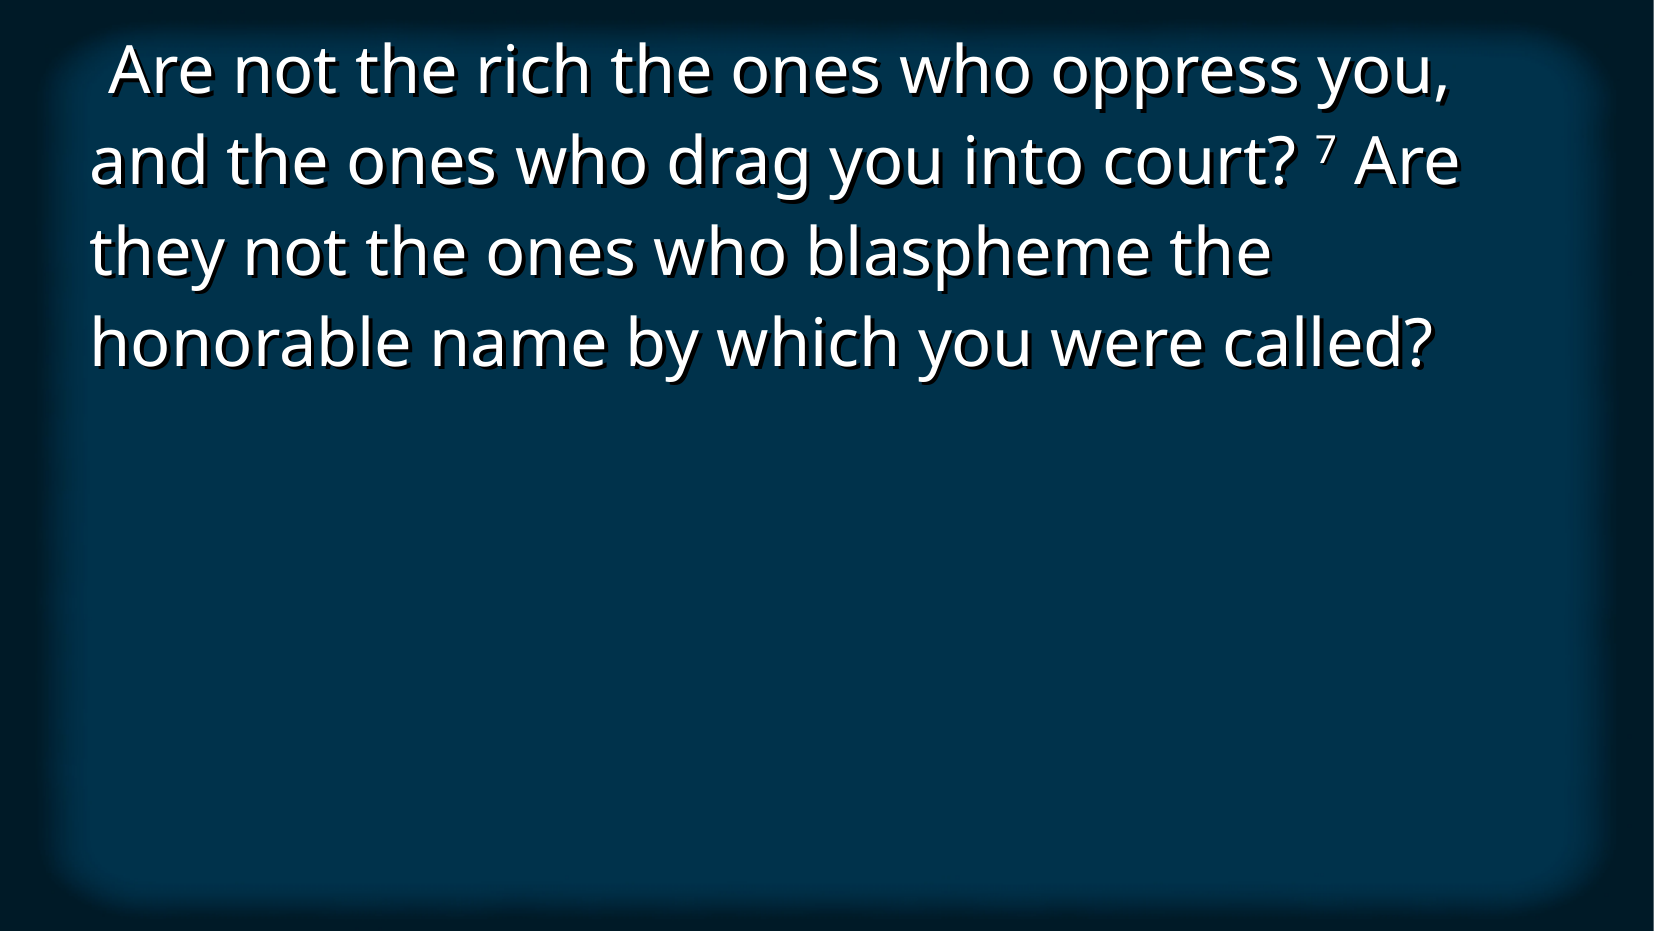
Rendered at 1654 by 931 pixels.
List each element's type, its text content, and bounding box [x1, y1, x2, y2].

text_box Are not the rich the ones who oppress you, and the ones who drag you into court? 7 Are they not the ones who blaspheme the honorable name by which you were called? [75, 15, 1576, 385]
picture [0, 0, 1654, 931]
